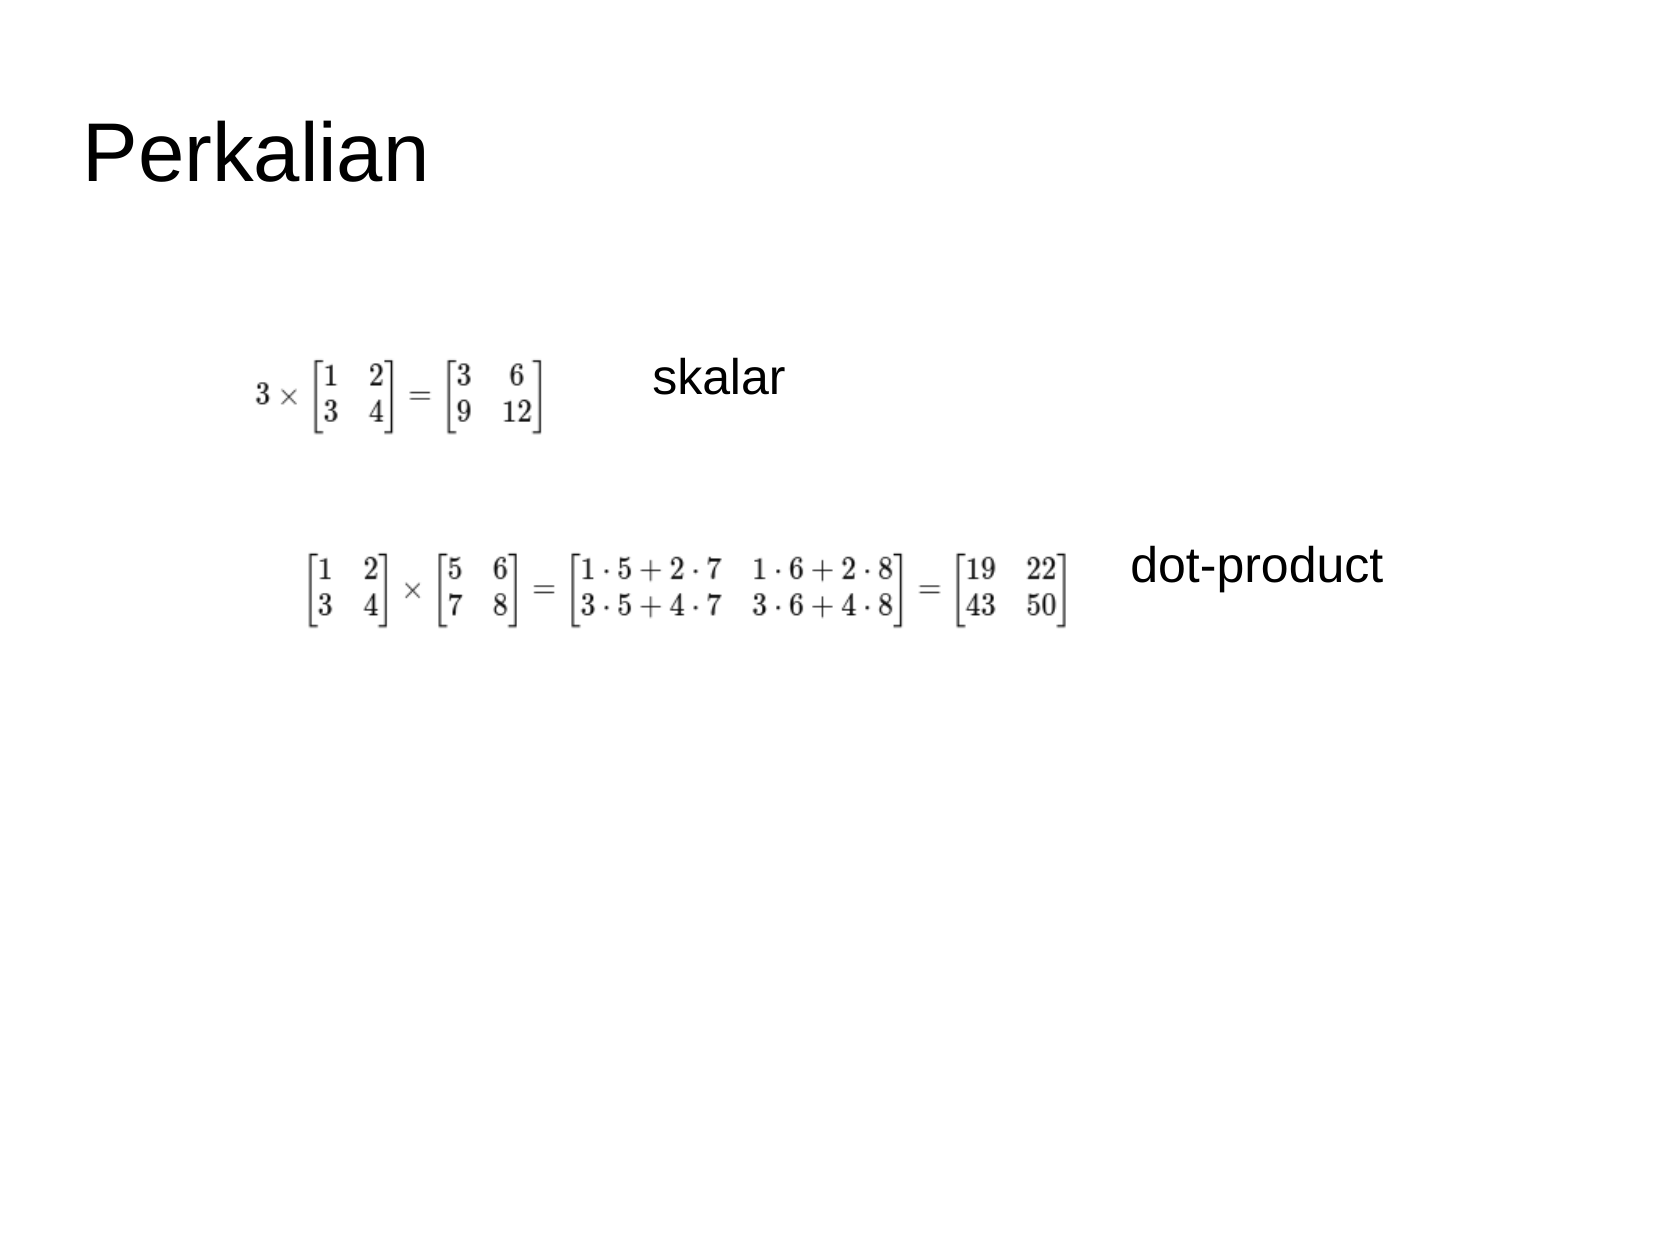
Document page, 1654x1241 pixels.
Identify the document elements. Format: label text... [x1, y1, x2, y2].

text_box skalar [637, 341, 801, 413]
picture [225, 337, 571, 466]
picture [262, 524, 1116, 652]
text_box dot-product [1115, 529, 1399, 601]
title Perkalian [82, 49, 1571, 257]
